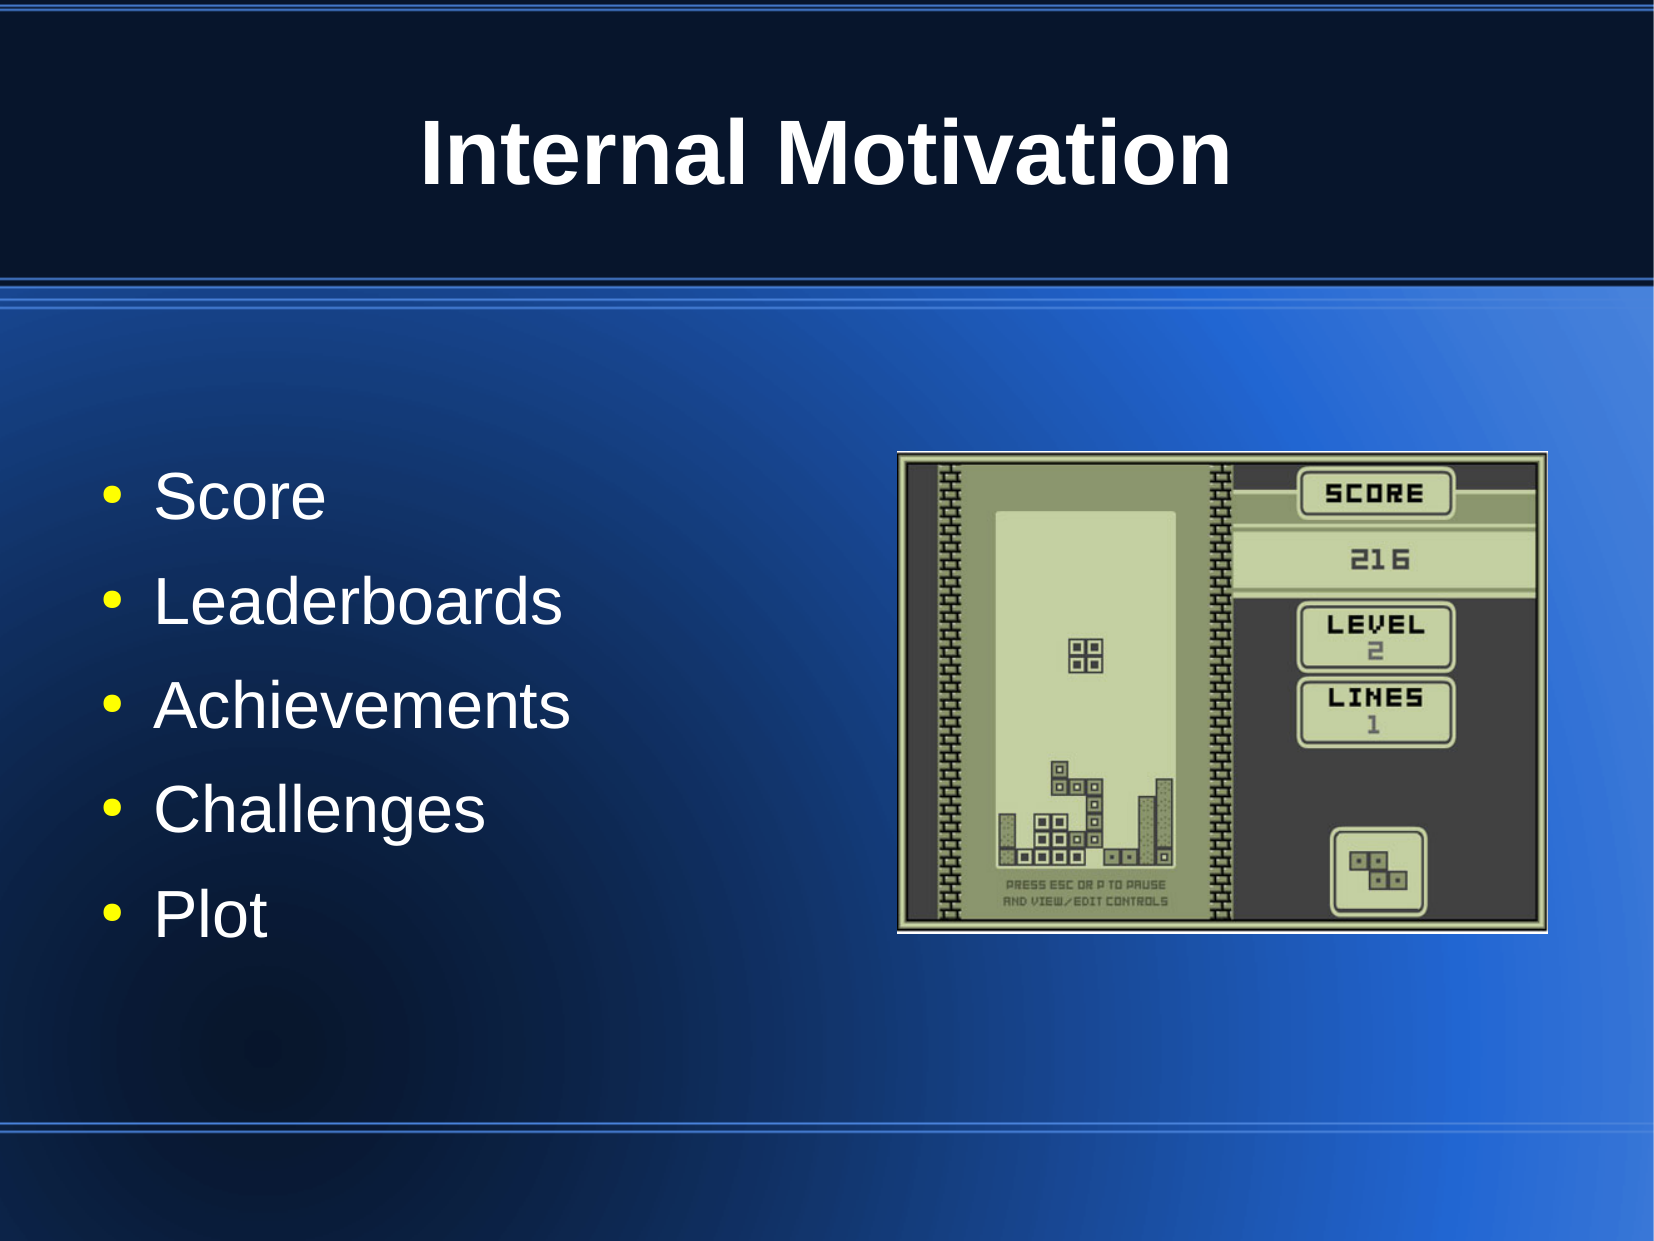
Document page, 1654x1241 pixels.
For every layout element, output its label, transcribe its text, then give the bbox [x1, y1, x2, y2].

picture [0, 0, 1654, 1241]
list Score Leaderboards Achievements Challenges Plot [82, 355, 827, 1058]
title Internal Motivation [82, 49, 1571, 257]
